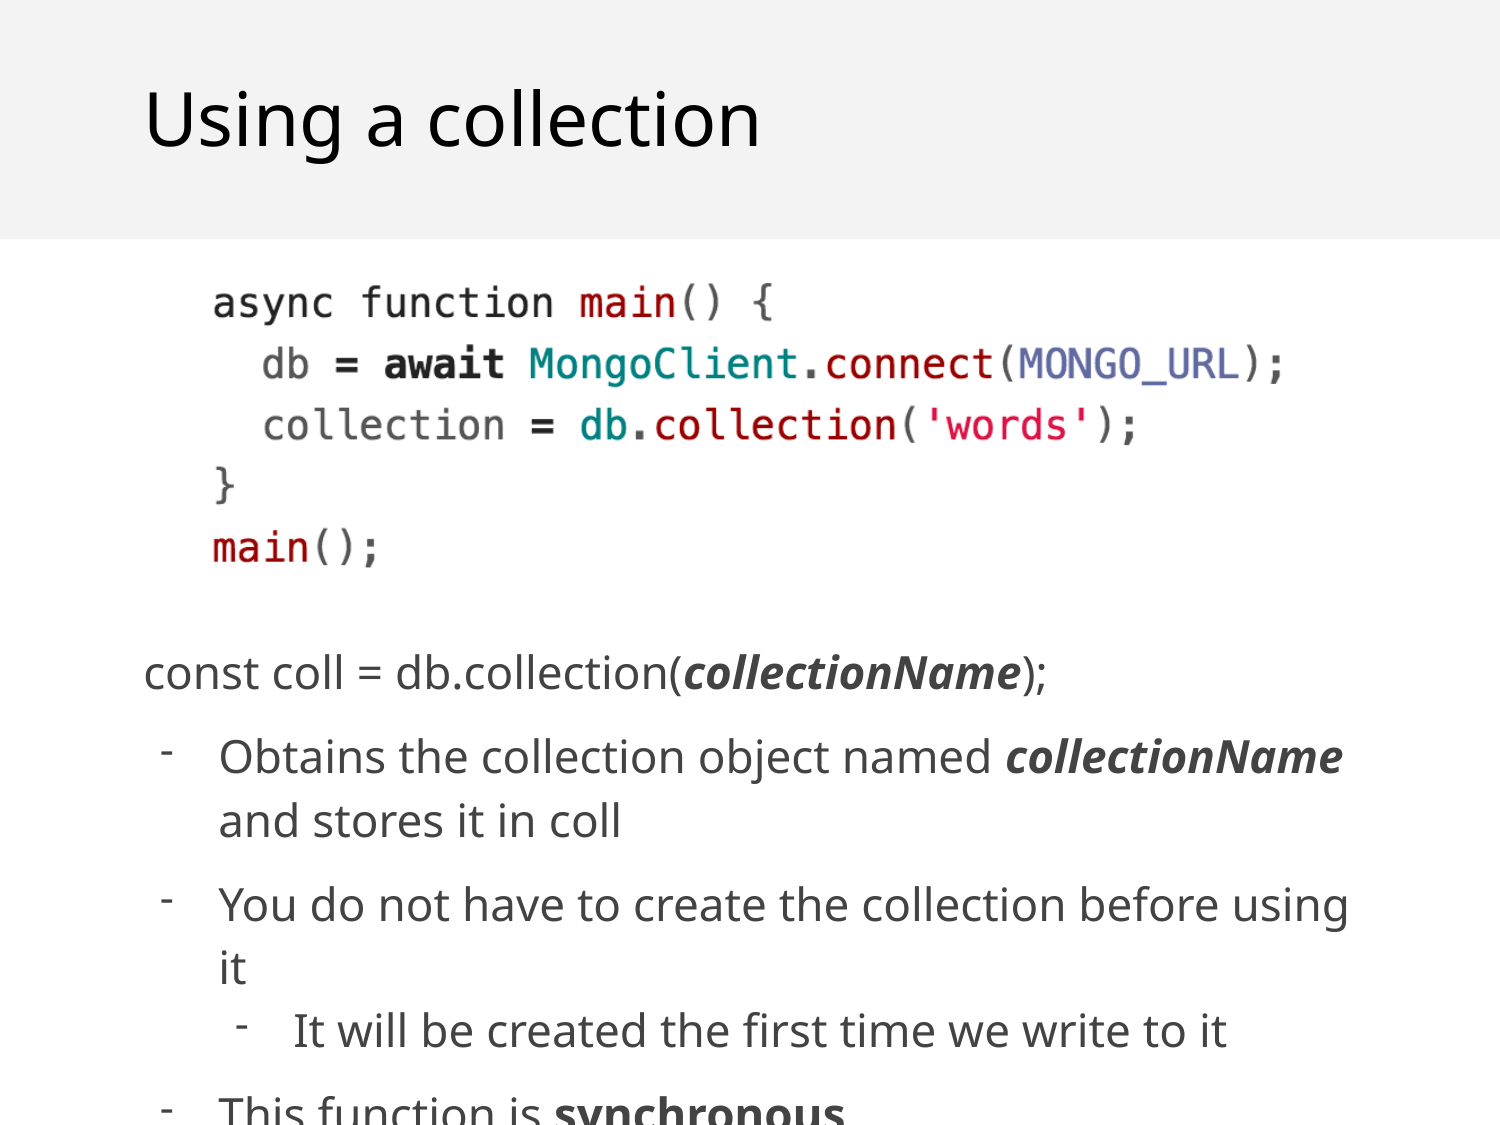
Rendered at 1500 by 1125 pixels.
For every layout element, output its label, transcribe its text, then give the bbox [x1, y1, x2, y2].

picture [191, 265, 1309, 589]
title Using a collection [128, 56, 1372, 183]
list const coll = db.collection(collectionName); Obtains the collection object named collectionName and stores it in coll You do not have to create the collection before using it It will be created the first time we write to it This function is synchronous [128, 620, 1372, 1125]
